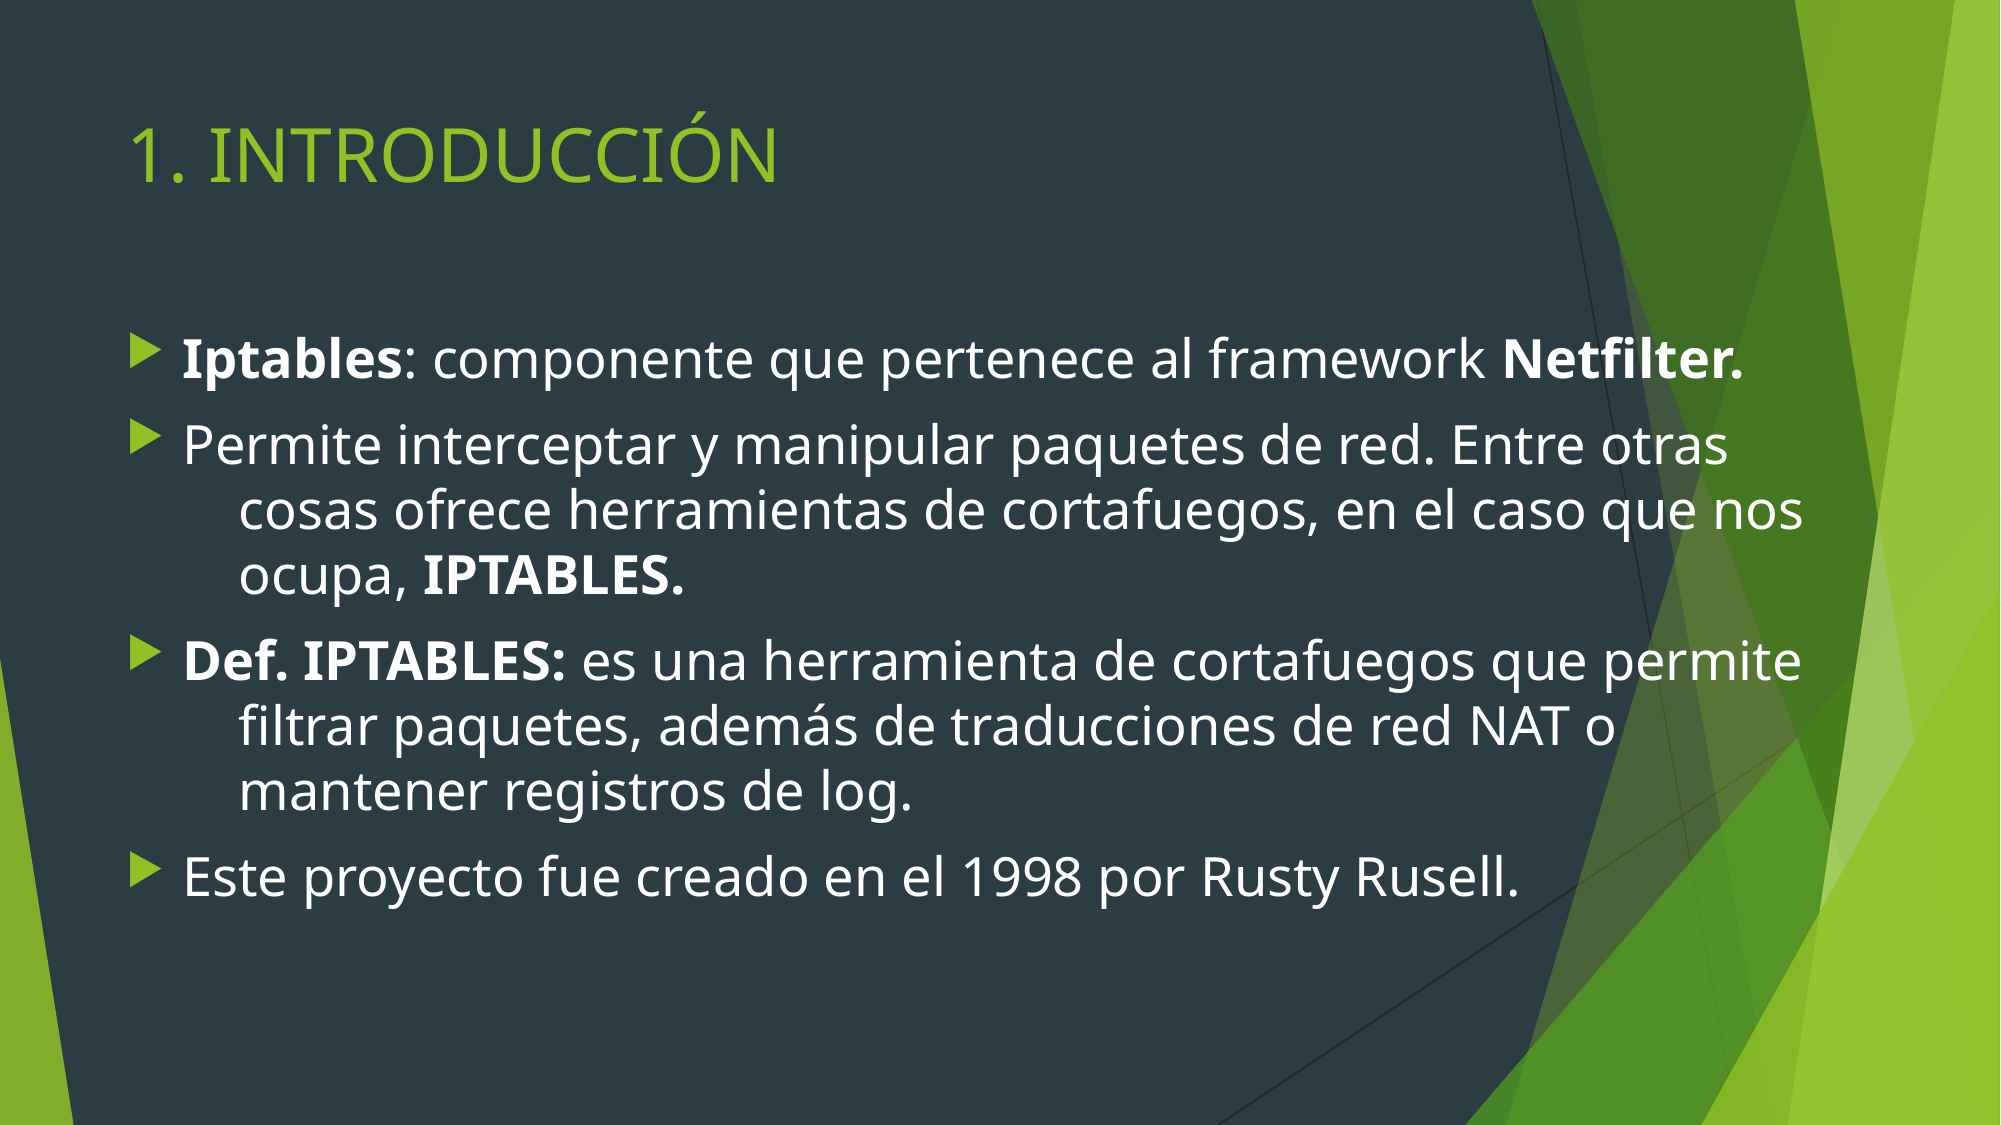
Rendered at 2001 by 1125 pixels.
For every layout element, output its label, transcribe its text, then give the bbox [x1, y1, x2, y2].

list Iptables: componente que pertenece al framework Netfilter. Permite interceptar y manipular paquetes de red. Entre otras cosas ofrece herramientas de cortafuegos, en el caso que nos ocupa, IPTABLES. Def. IPTABLES: es una herramienta de cortafuegos que permite filtrar paquetes, además de traducciones de red NAT o mantener registros de log. Este proyecto fue creado en el 1998 por Rusty Rusell. [111, 316, 1878, 992]
title 1. INTRODUCCIÓN [111, 99, 1522, 316]
